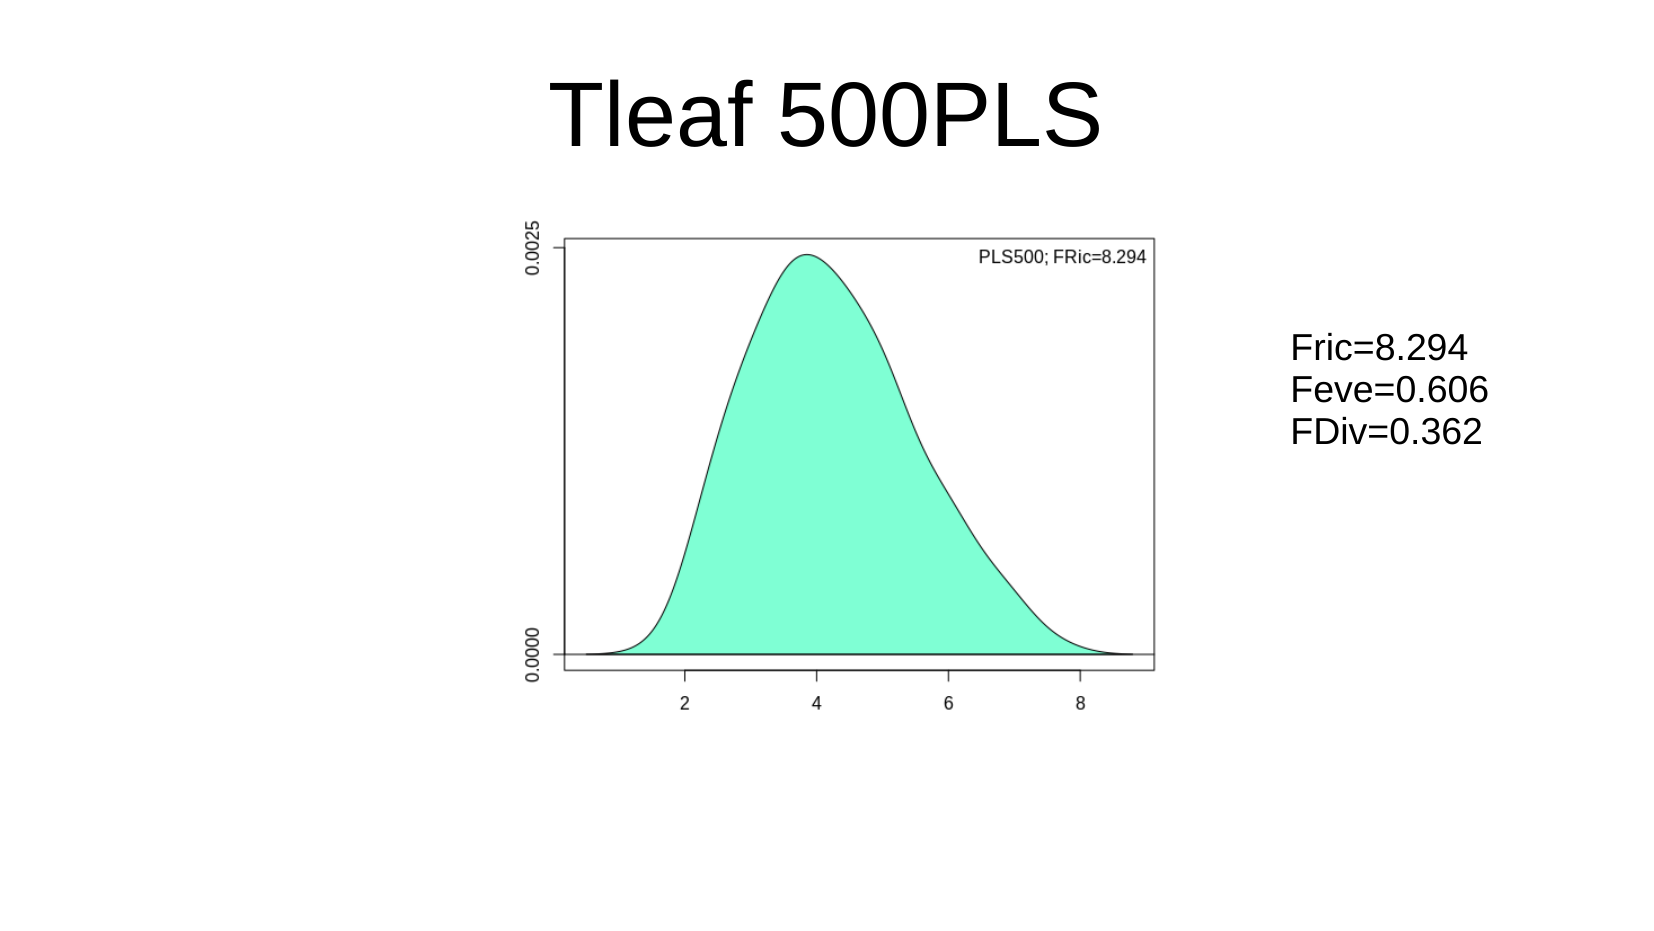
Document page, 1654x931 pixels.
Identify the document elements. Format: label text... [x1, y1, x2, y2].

title Tleaf 500PLS [82, 37, 1571, 193]
text_box Fric=8.294 Feve=0.606 FDiv=0.362 [1275, 318, 1571, 440]
picture [478, 217, 1176, 758]
